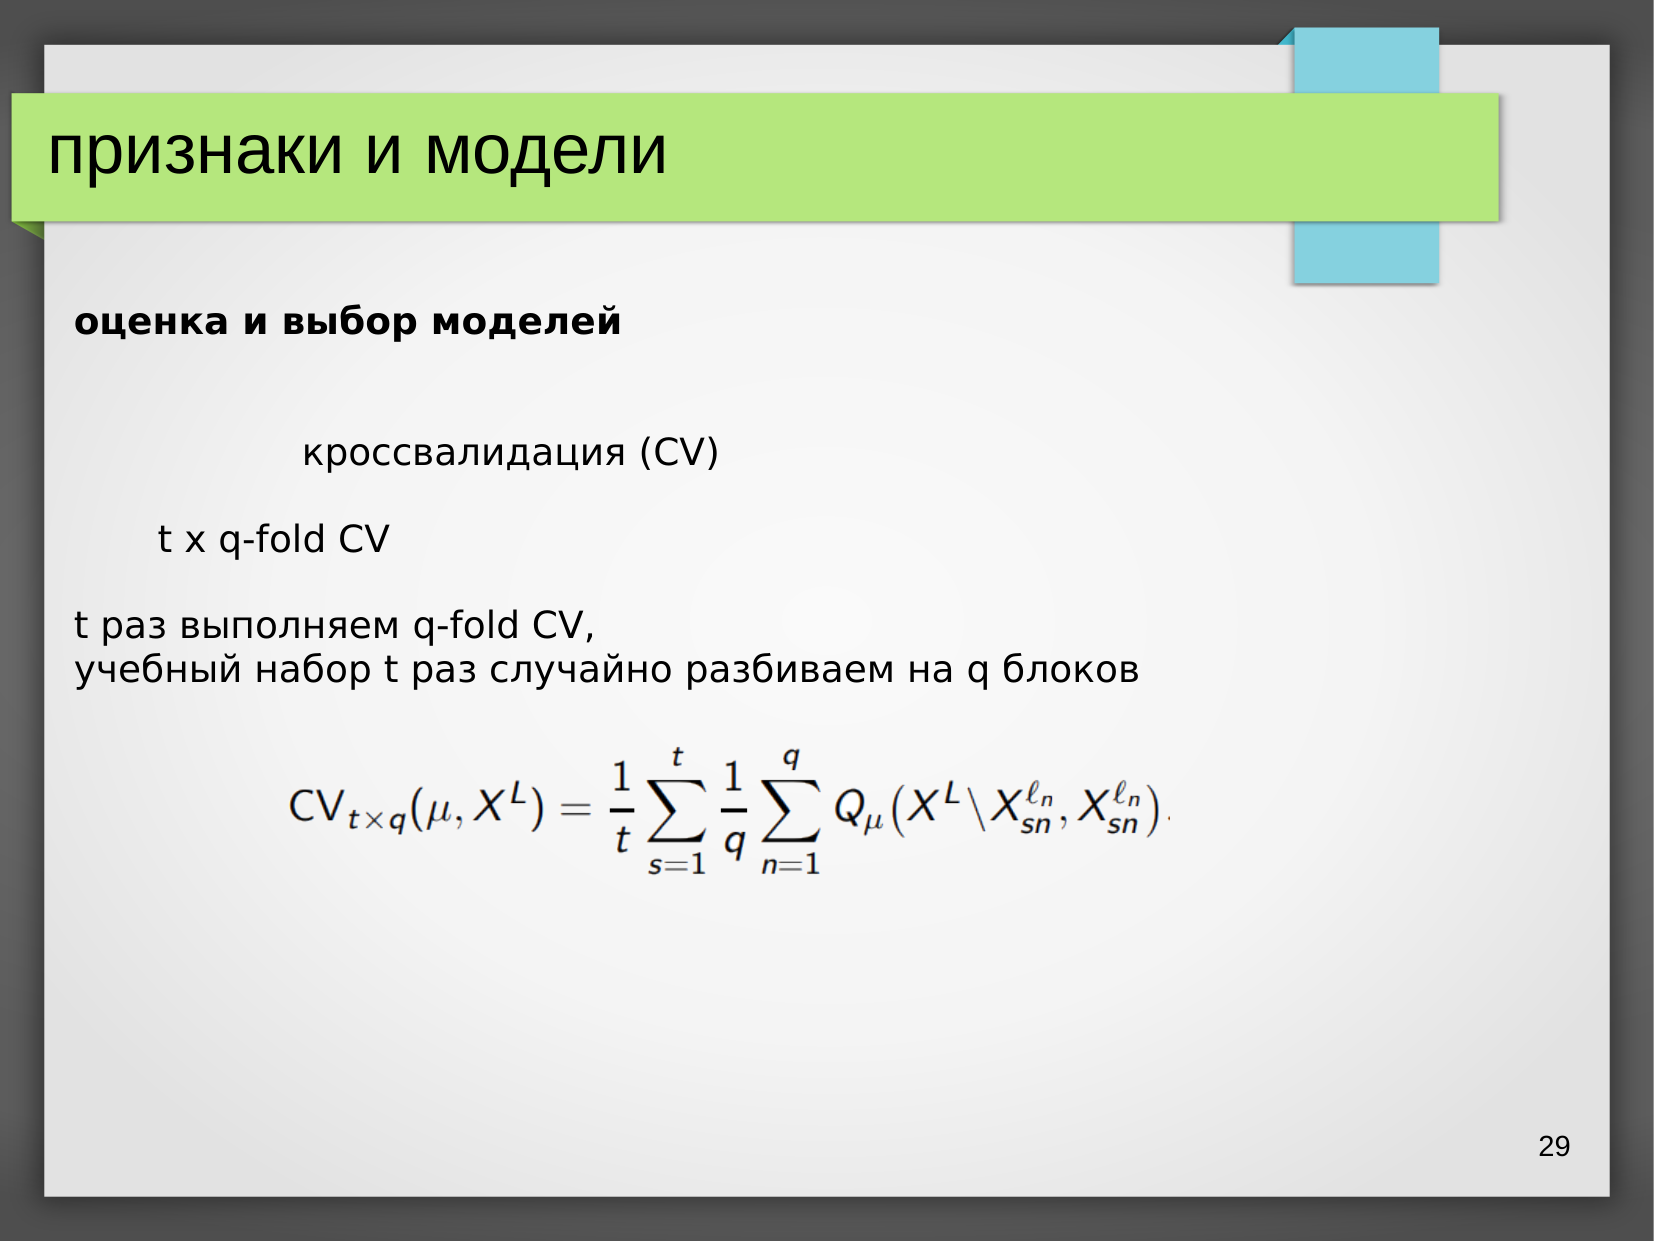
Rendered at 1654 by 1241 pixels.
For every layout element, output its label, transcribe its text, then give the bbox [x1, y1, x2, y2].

text_box оценка и выбор моделей кроссвалидация (CV) t x q-fold CV t раз выполняем q-fold CV, учебный набор t раз случайно разбиваем на q блоков [59, 248, 1182, 699]
title признаки и модели [47, 109, 1465, 189]
picture [0, 0, 1654, 1241]
